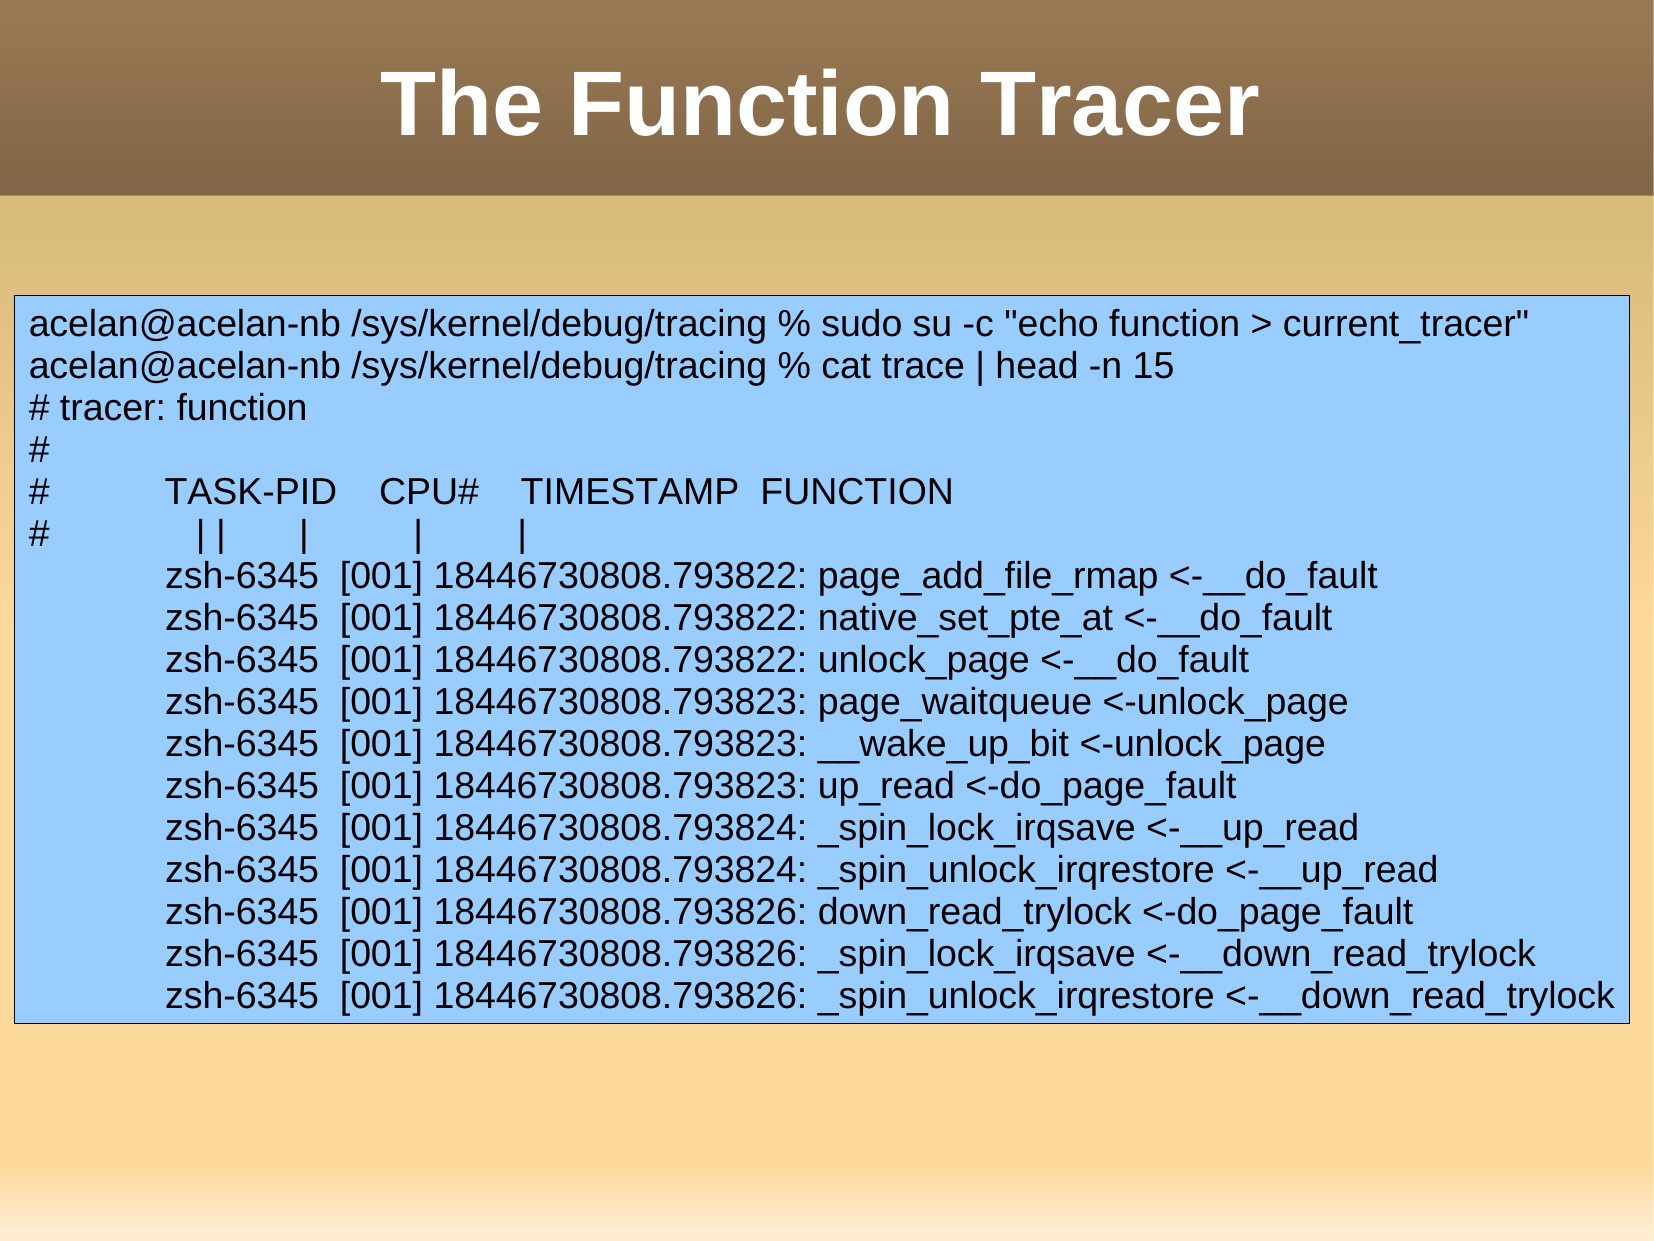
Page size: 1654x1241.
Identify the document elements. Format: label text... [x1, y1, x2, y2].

text_box acelan@acelan-nb /sys/kernel/debug/tracing % sudo su -c "echo function > current_tracer" acelan@acelan-nb /sys/kernel/debug/tracing % cat trace | head -n 15 # tracer: function # # TASK-PID CPU# TIMESTAMP FUNCTION # | | | | | zsh-6345 [001] 18446730808.793822: page_add_file_rmap <-__do_fault zsh-6345 [001] 18446730808.793822: native_set_pte_at <-__do_fault zsh-6345 [001] 18446730808.793822: unlock_page <-__do_fault zsh-6345 [001] 18446730808.793823: page_waitqueue <-unlock_page zsh-6345 [001] 18446730808.793823: __wake_up_bit <-unlock_page zsh-6345 [001] 18446730808.793823: up_read <-do_page_fault zsh-6345 [001] 18446730808.793824: _spin_lock_irqsave <-__up_read zsh-6345 [001] 18446730808.793824: _spin_unlock_irqrestore <-__up_read zsh-6345 [001] 18446730808.793826: down_read_trylock <-do_page_fault zsh-6345 [001] 18446730808.793826: _spin_lock_irqsave <-__down_read_trylock zsh-6345 [001] 18446730808.793826: _spin_unlock_irqrestore <-__down_read_trylock [14, 295, 1630, 1024]
picture [0, 0, 1654, 1241]
title The Function Tracer [76, 7, 1565, 200]
